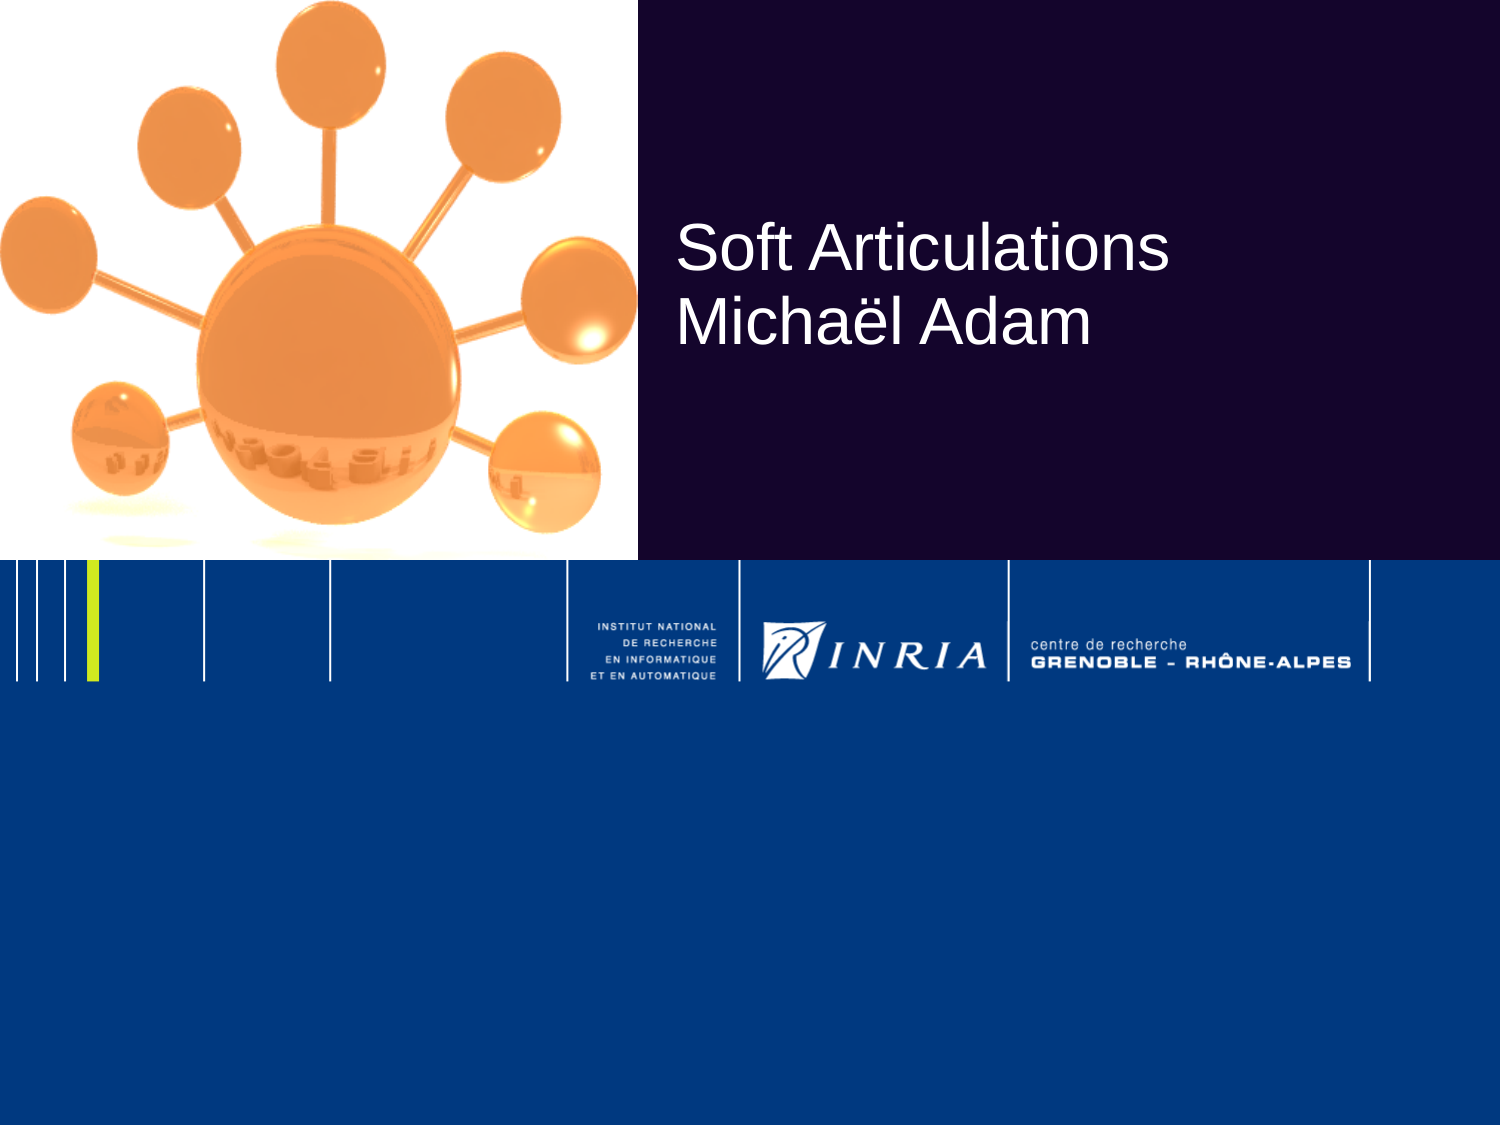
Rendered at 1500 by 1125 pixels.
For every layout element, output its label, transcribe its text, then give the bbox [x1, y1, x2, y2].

picture [0, 0, 1500, 1125]
title Soft Articulations Michaël Adam [675, 41, 1426, 528]
